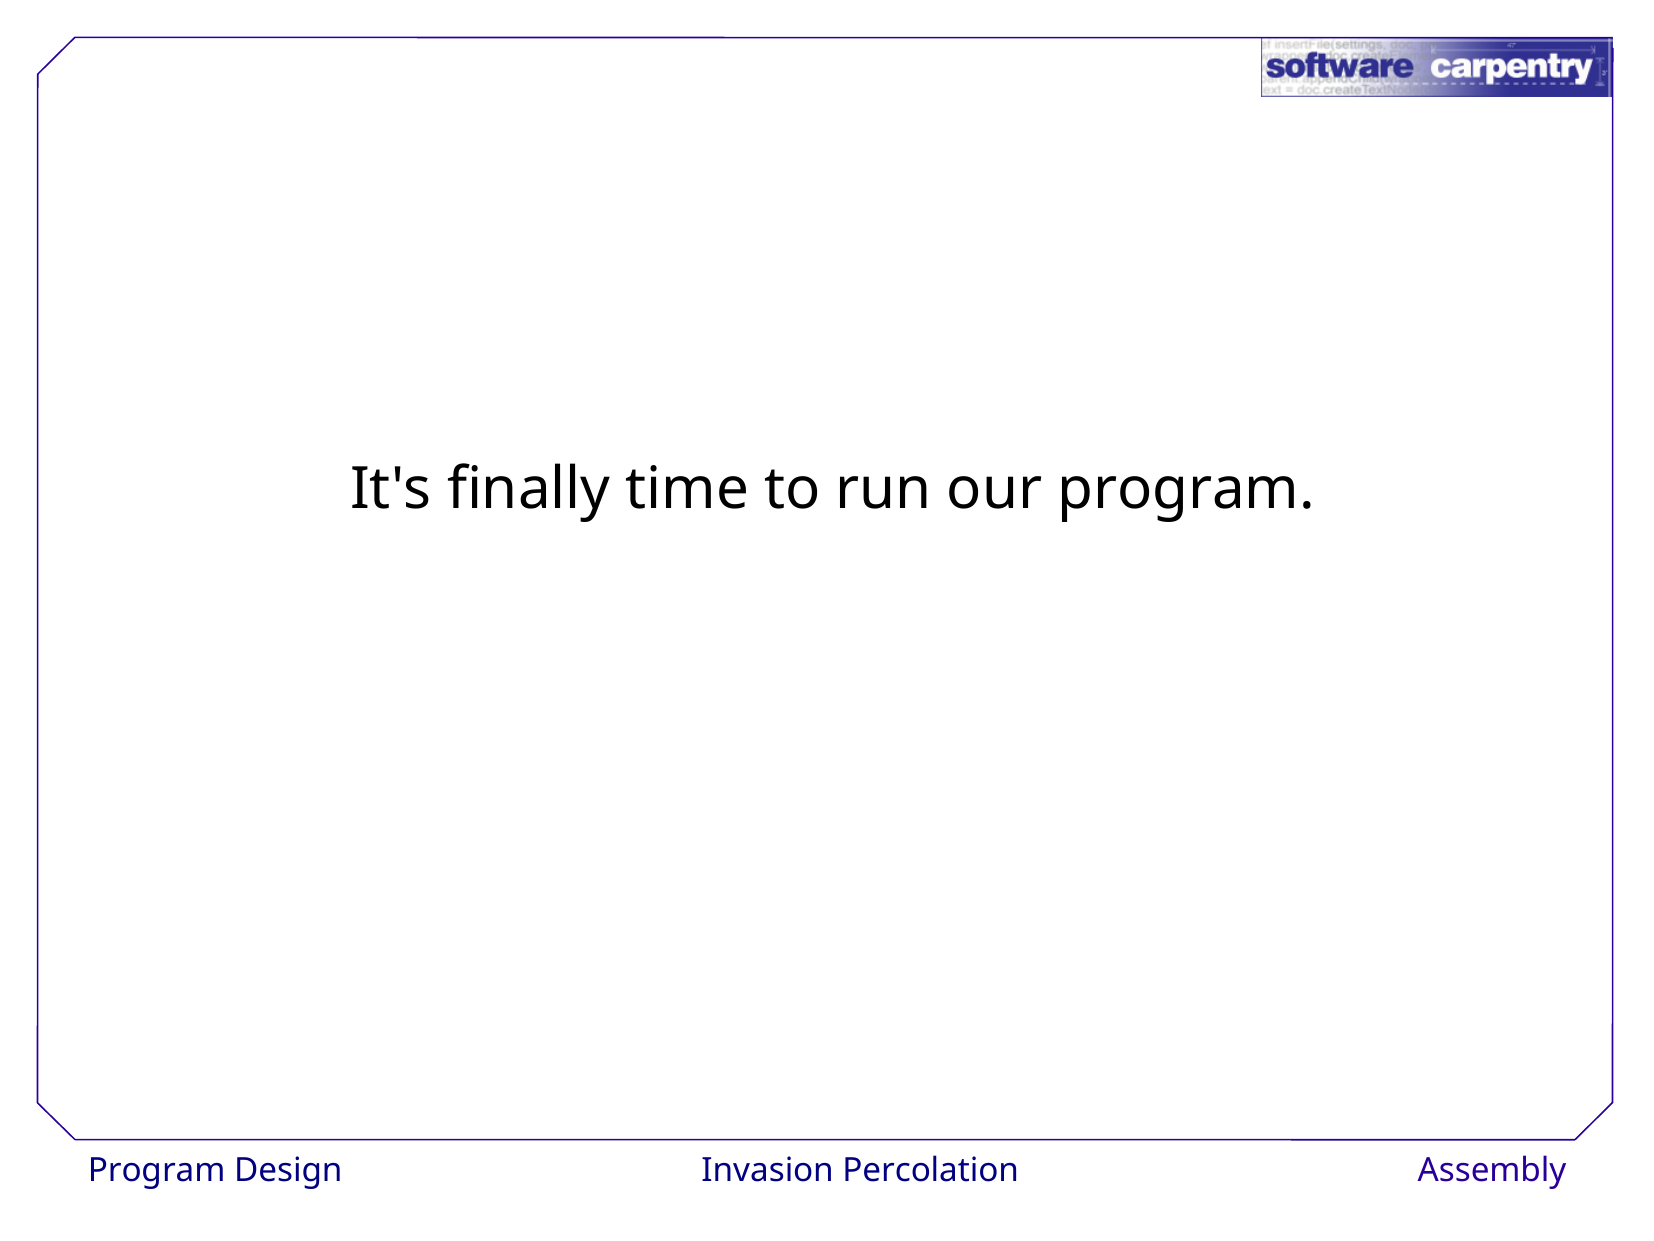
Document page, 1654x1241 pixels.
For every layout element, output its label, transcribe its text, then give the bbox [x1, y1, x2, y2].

text_box It's finally time to run our program. [335, 407, 1331, 528]
picture [1261, 39, 1613, 97]
